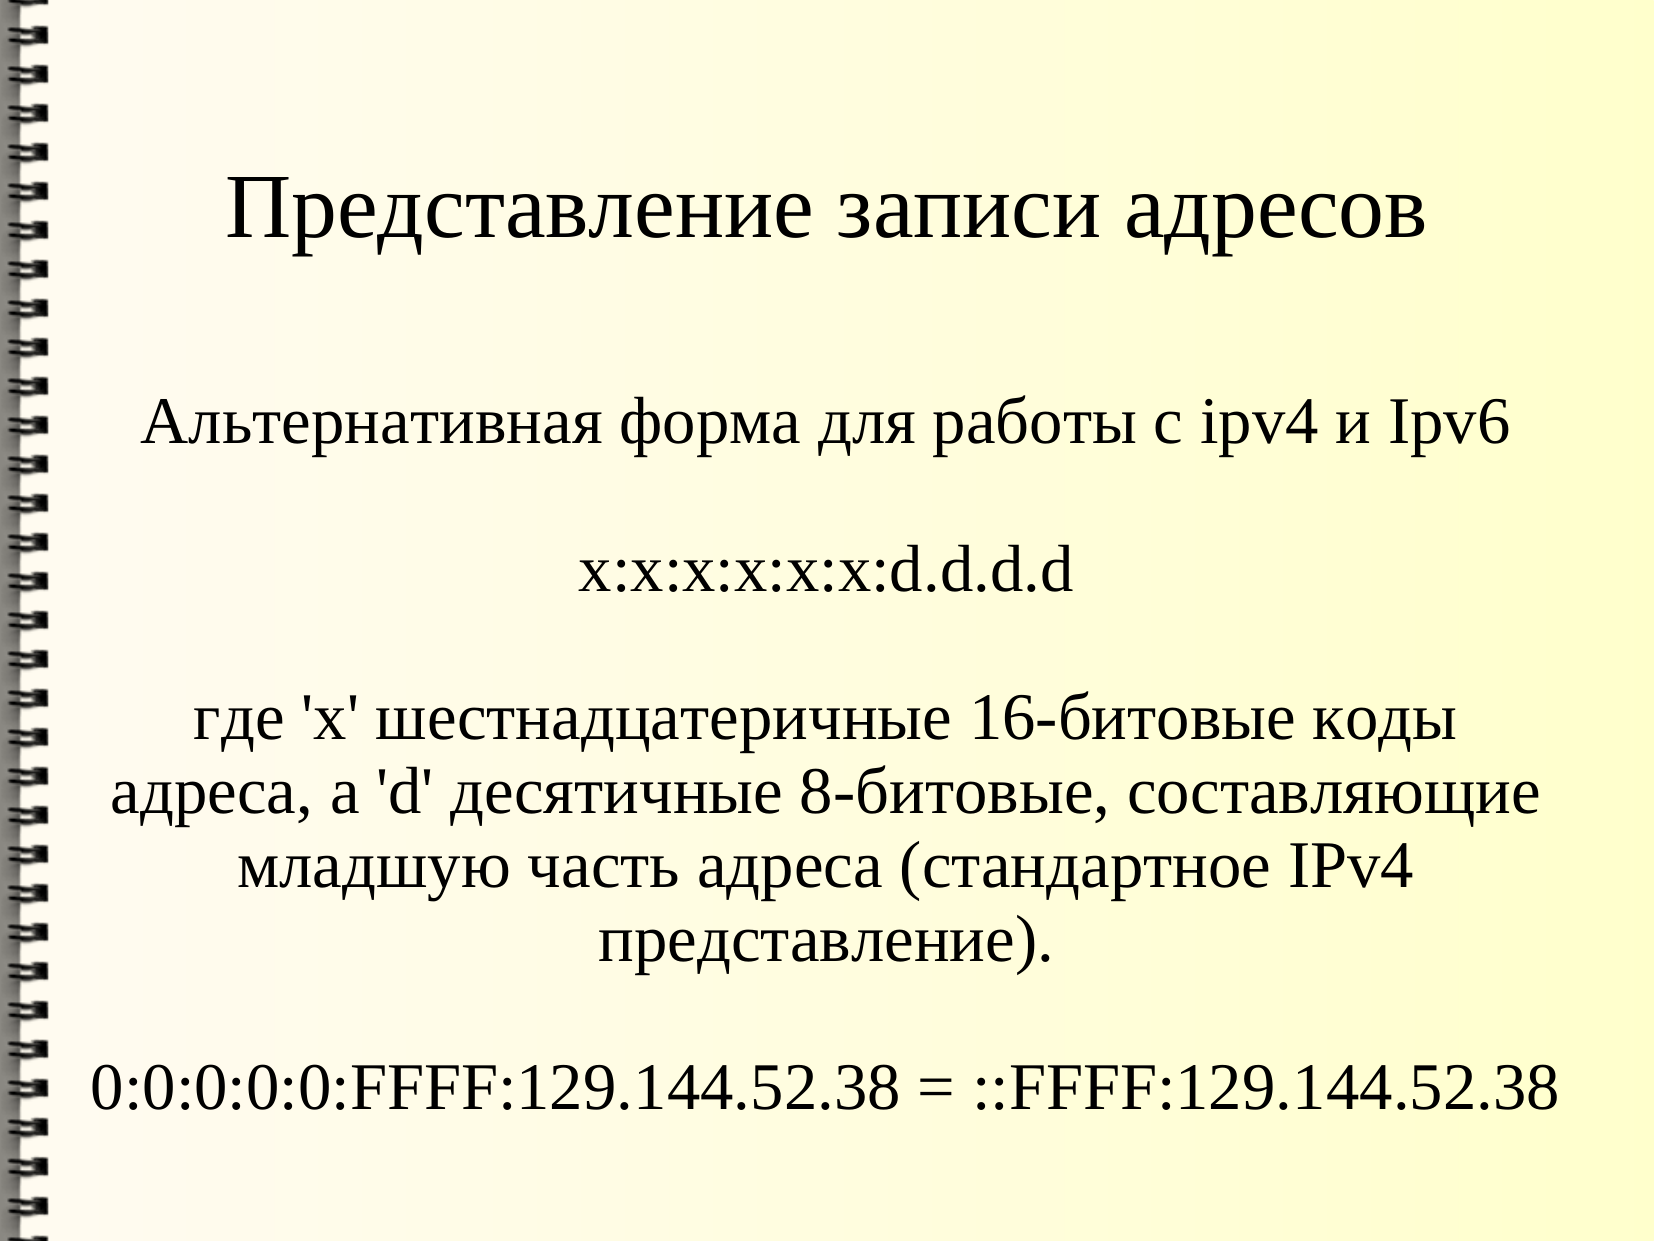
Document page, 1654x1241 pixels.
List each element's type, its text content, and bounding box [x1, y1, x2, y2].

picture [0, 0, 1654, 1241]
subtitle Альтернативная форма для работы с ipv4 и Ipv6 x:x:x:x:x:x:d.d.d.d где 'x' шестнадцатеричные 16-битовые коды адреса, а 'd' десятичные 8-битовые, составляющие младшую часть адреса (стандартное IPv4 представление). 0:0:0:0:0:FFFF:129.144.52.38 = ::FFFF:129.144.52.38 [88, 344, 1565, 1164]
title Представление записи адресов [121, 102, 1534, 311]
